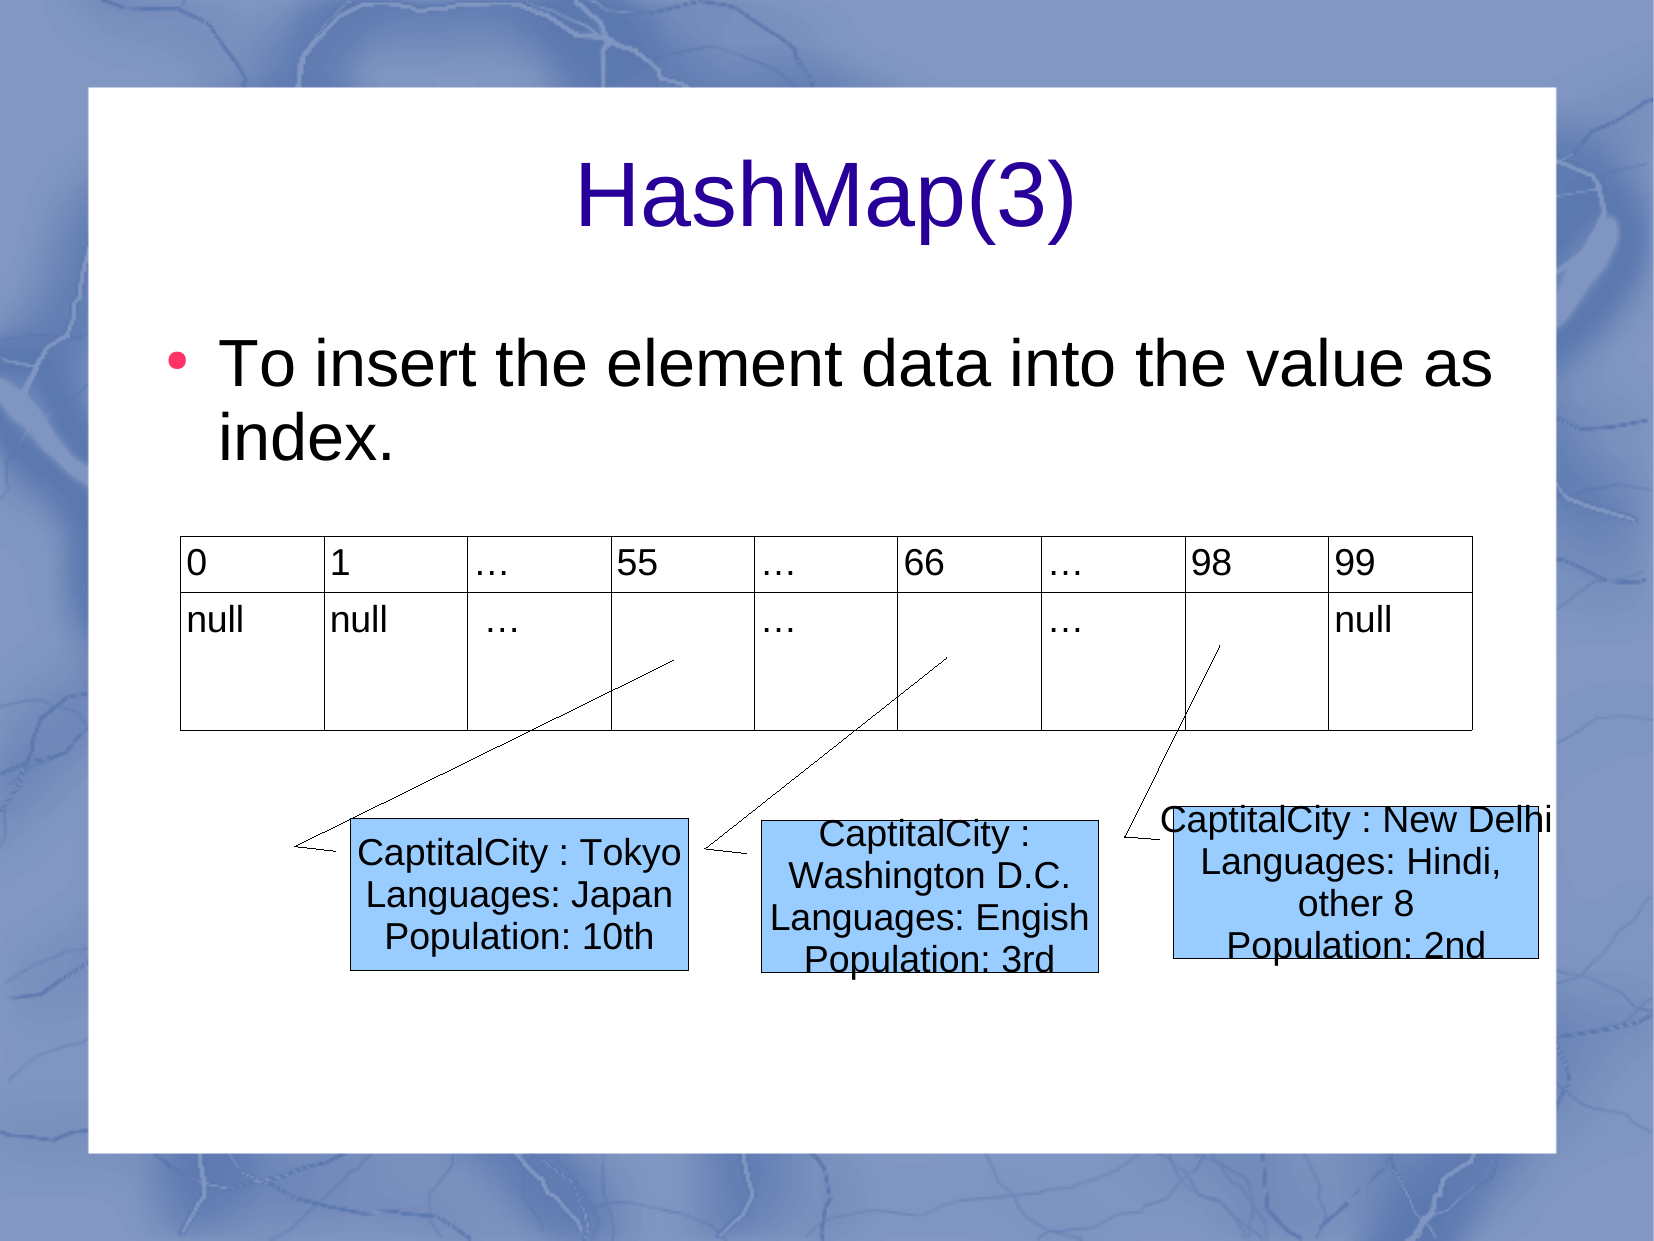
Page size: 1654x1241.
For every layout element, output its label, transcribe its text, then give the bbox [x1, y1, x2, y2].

table_header 66 [898, 537, 1041, 592]
table_header 1 [325, 537, 467, 592]
table_cell [1186, 593, 1328, 730]
table_cell null [181, 593, 324, 730]
text_box CaptitalCity : Washington D.C. Languages: Engish Population: 3rd [761, 821, 1099, 973]
table_cell … [755, 593, 897, 730]
table_header 99 [1329, 537, 1472, 592]
table_cell null [325, 593, 467, 730]
text_box CaptitalCity : Tokyo Languages: Japan Population: 10th [294, 660, 688, 970]
table_header 55 [612, 537, 754, 592]
table_header 0 [181, 537, 324, 592]
table_cell [898, 593, 1041, 730]
title HashMap(3) [118, 90, 1536, 298]
table_cell … [857, 698, 897, 730]
table_header 98 [1186, 537, 1328, 592]
table_header … [1042, 537, 1185, 592]
table_cell null [1329, 593, 1472, 730]
list To insert the element data into the value as index. [147, 325, 1506, 1010]
table_header … [755, 537, 897, 592]
text_box CaptitalCity : New Delhi Languages: Hindi, other 8 Population: 2nd [1174, 807, 1539, 959]
table_cell … [534, 692, 611, 730]
table_header … [468, 537, 611, 592]
table_cell [612, 593, 754, 730]
table_cell … [1042, 593, 1185, 730]
picture [0, 0, 1654, 1241]
table_cell … [1179, 718, 1185, 730]
table_cell … [468, 593, 611, 730]
